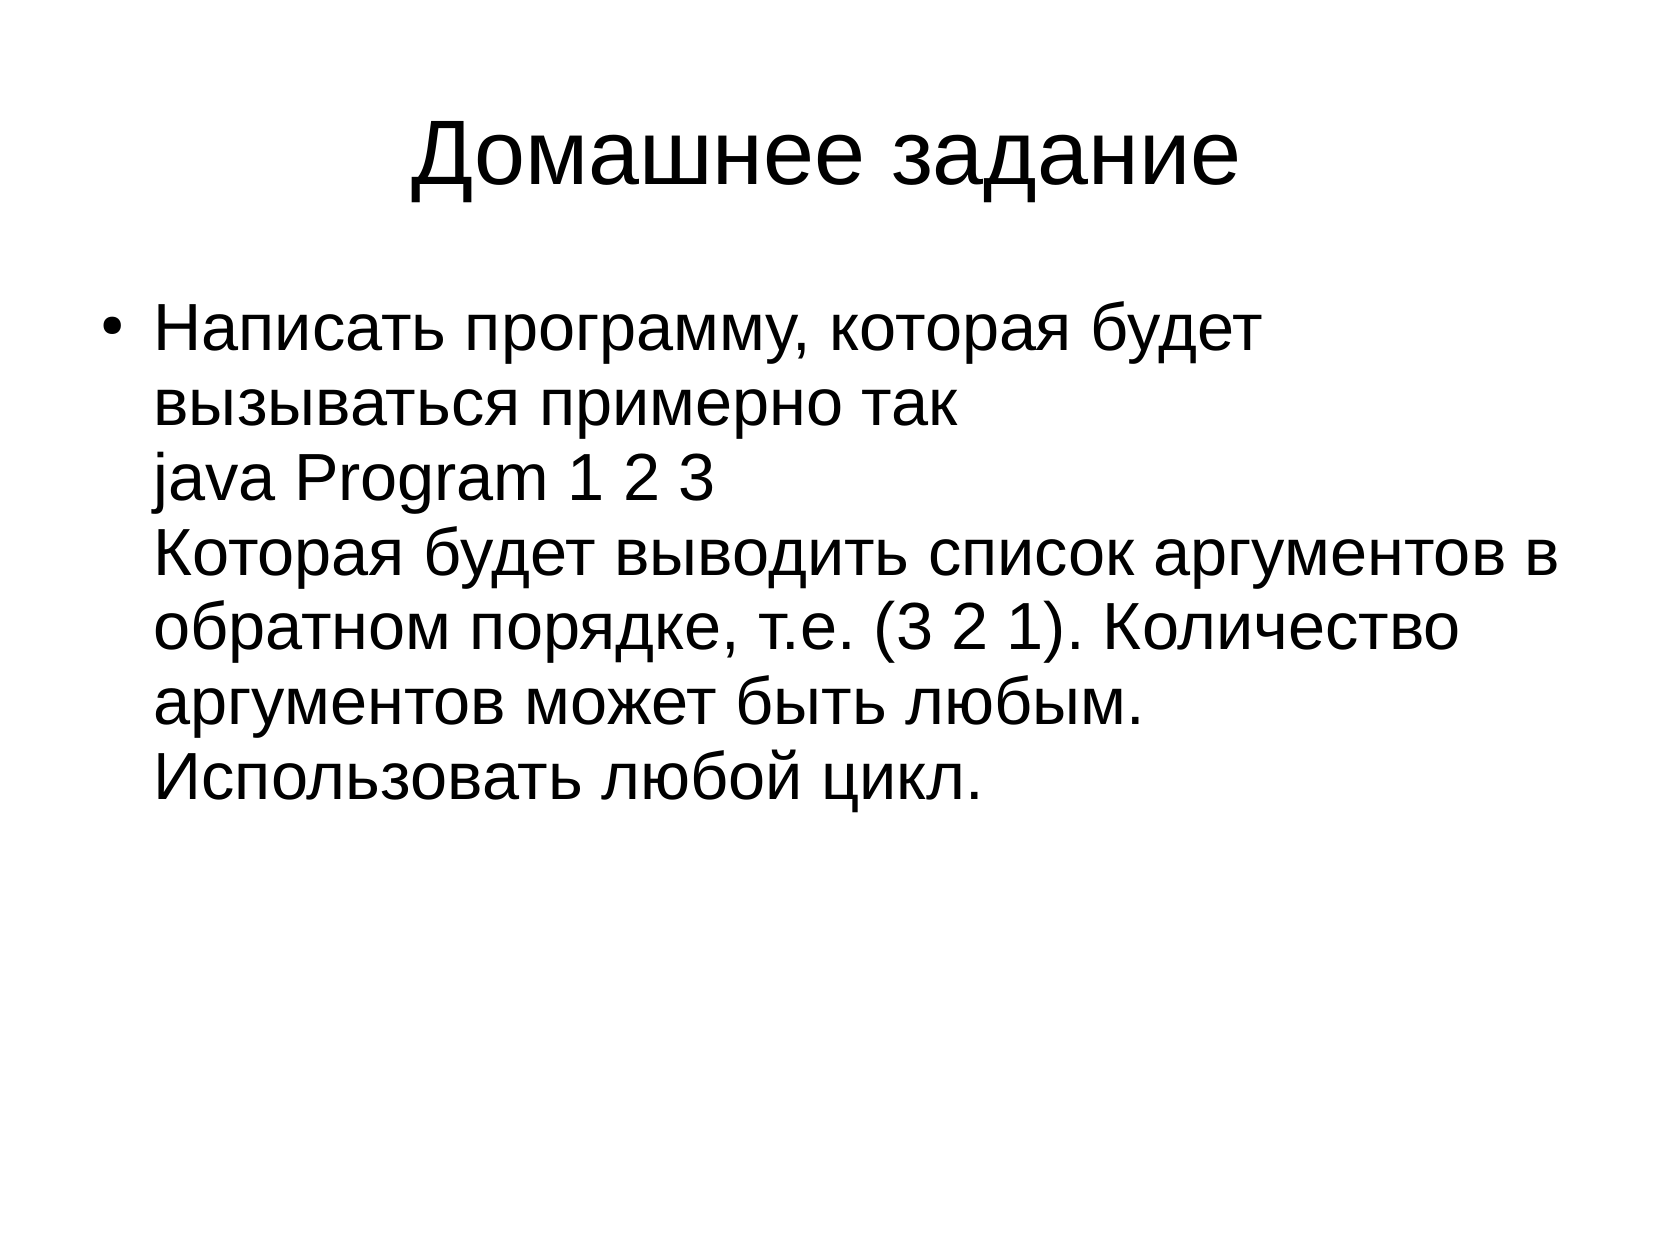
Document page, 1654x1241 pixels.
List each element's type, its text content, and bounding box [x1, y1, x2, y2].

list Написать программу, которая будет вызываться примерно так java Program 1 2 3 Которая будет выводить список аргументов в обратном порядке, т.е. (3 2 1). Количество аргументов может быть любым. Использовать любой цикл. [82, 290, 1571, 1010]
title Домашнее задание [82, 49, 1571, 257]
